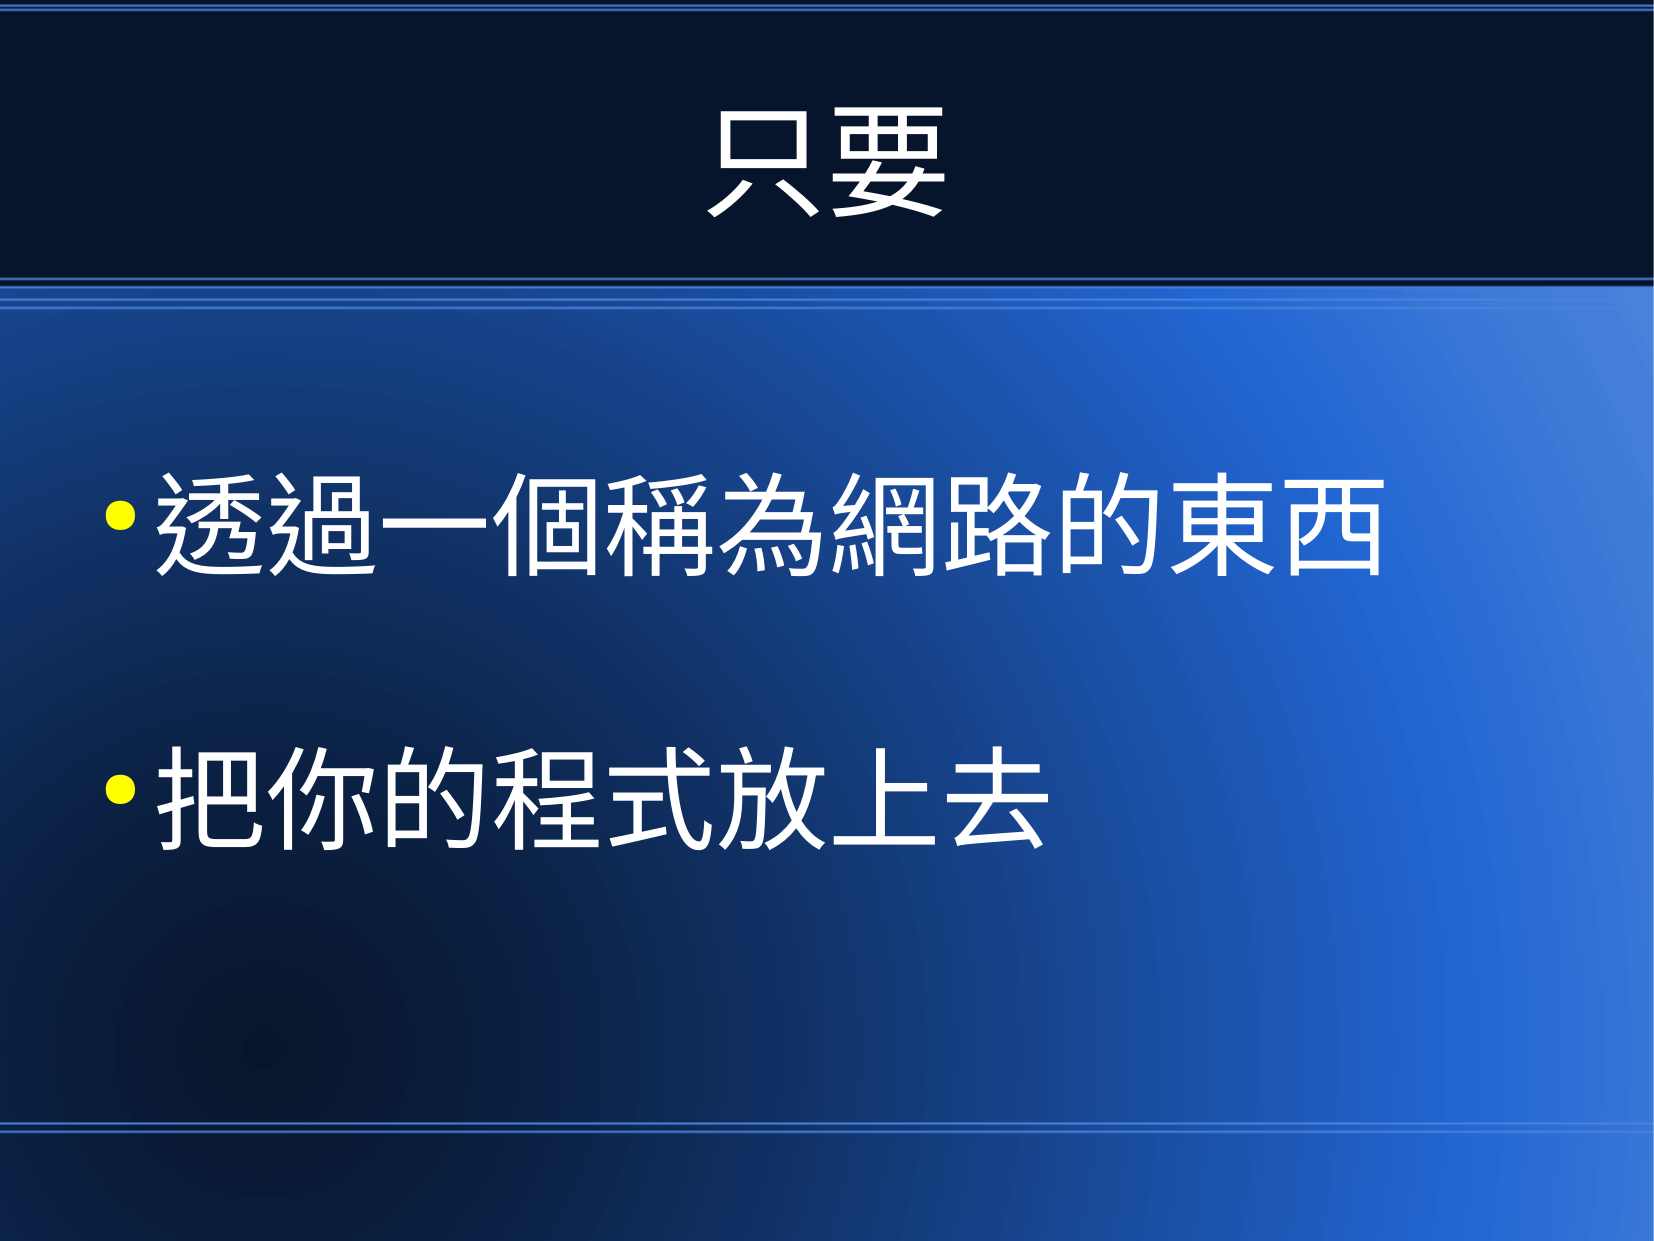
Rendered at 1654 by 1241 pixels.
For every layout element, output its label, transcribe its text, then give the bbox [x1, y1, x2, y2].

picture [0, 0, 1654, 1241]
list 透過一個稱為網路的東西 把你的程式放上去 [82, 355, 1571, 1241]
title 只要 [82, 49, 1571, 257]
